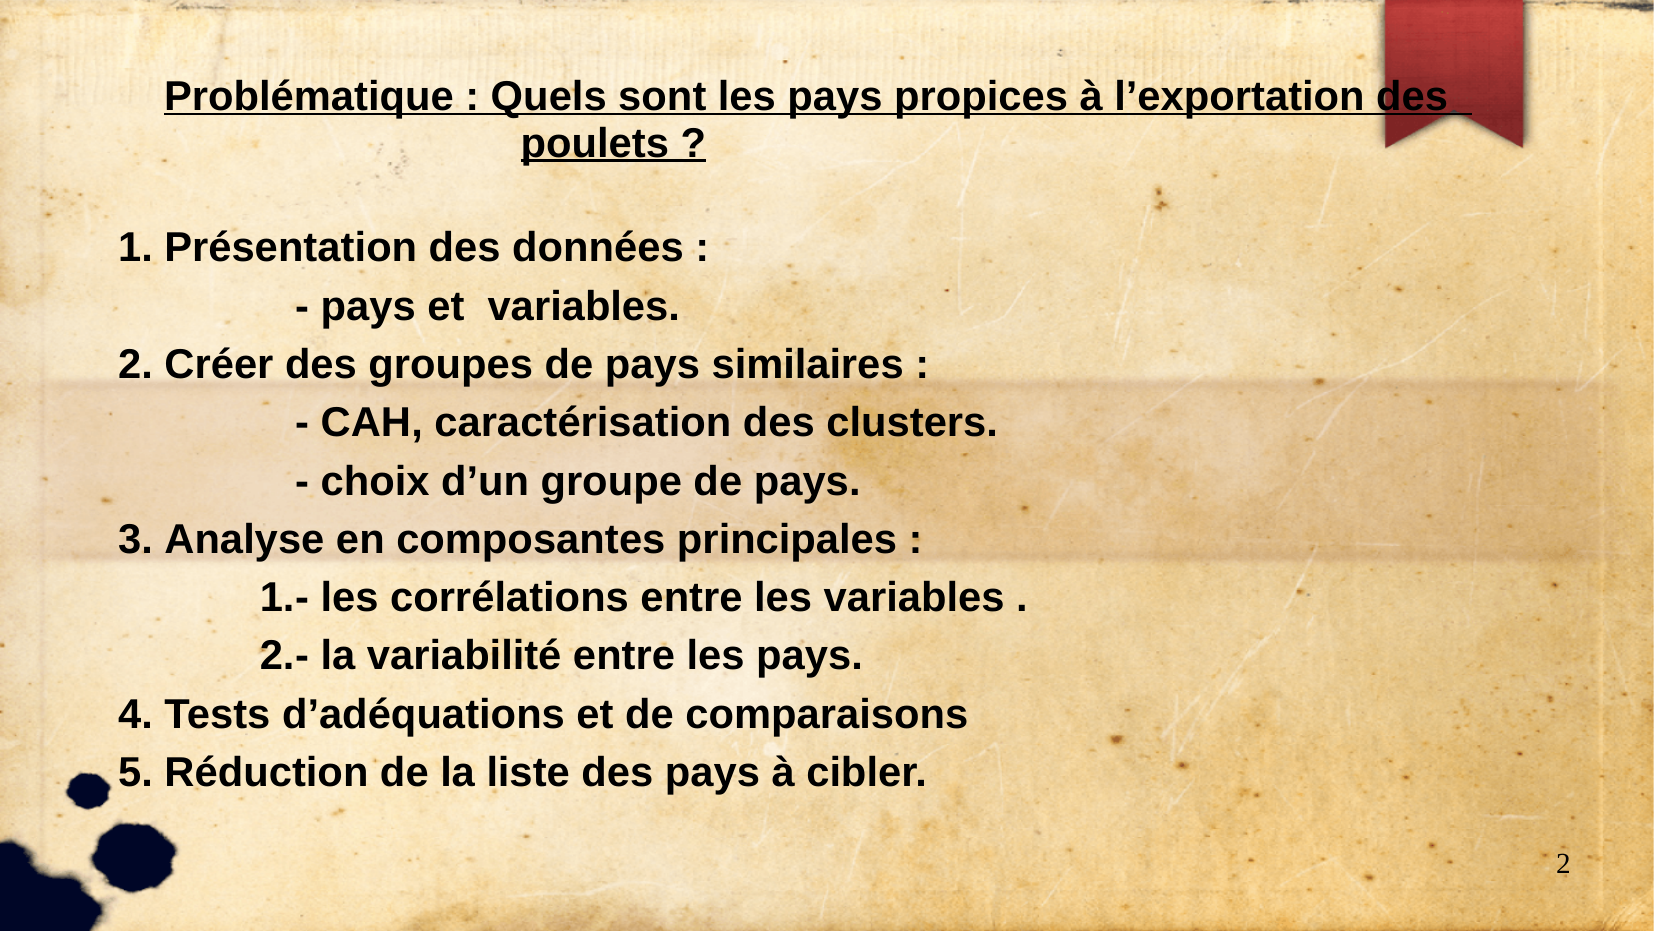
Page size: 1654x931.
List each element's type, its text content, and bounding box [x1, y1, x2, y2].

picture [0, 0, 1654, 931]
subtitle Problématique : Quels sont les pays propices à l’exportation des poulets ? Présentation des données : - pays et variables. Créer des groupes de pays similaires : - CAH, caractérisation des clusters. - choix d’un groupe de pays. Analyse en composantes principales : - les corrélations entre les variables . - la variabilité entre les pays. Tests d’adéquations et de comparaisons Réduction de la liste des pays à cibler. [118, 72, 1618, 931]
